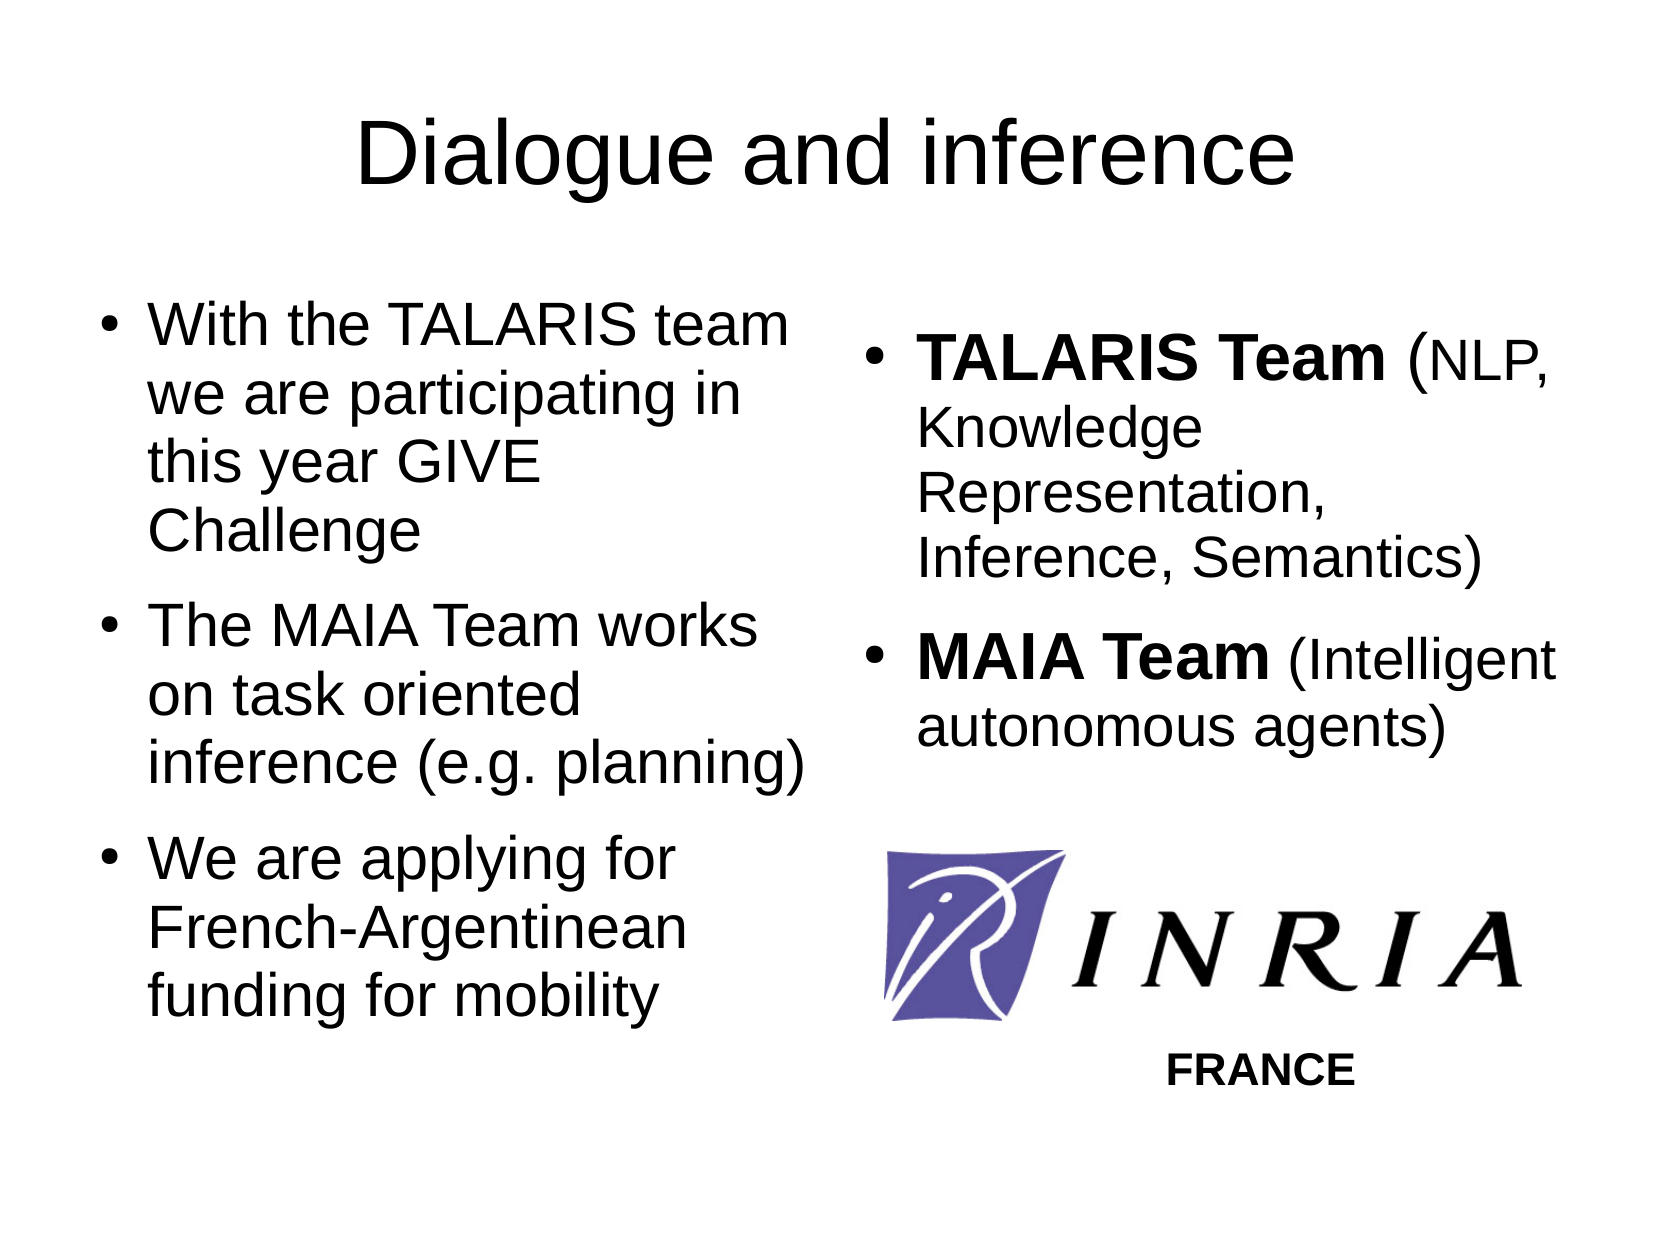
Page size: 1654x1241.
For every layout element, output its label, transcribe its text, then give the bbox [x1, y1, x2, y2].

title Dialogue and inference [82, 49, 1571, 257]
list TALARIS Team (NLP, Knowledge Representation, Inference, Semantics) MAIA Team (Intelligent autonomous agents) [845, 319, 1572, 1139]
list With the TALARIS team we are participating in this year GIVE Challenge The MAIA Team works on task oriented inference (e.g. planning) We are applying for French-Argentinean funding for mobility [82, 290, 809, 1109]
